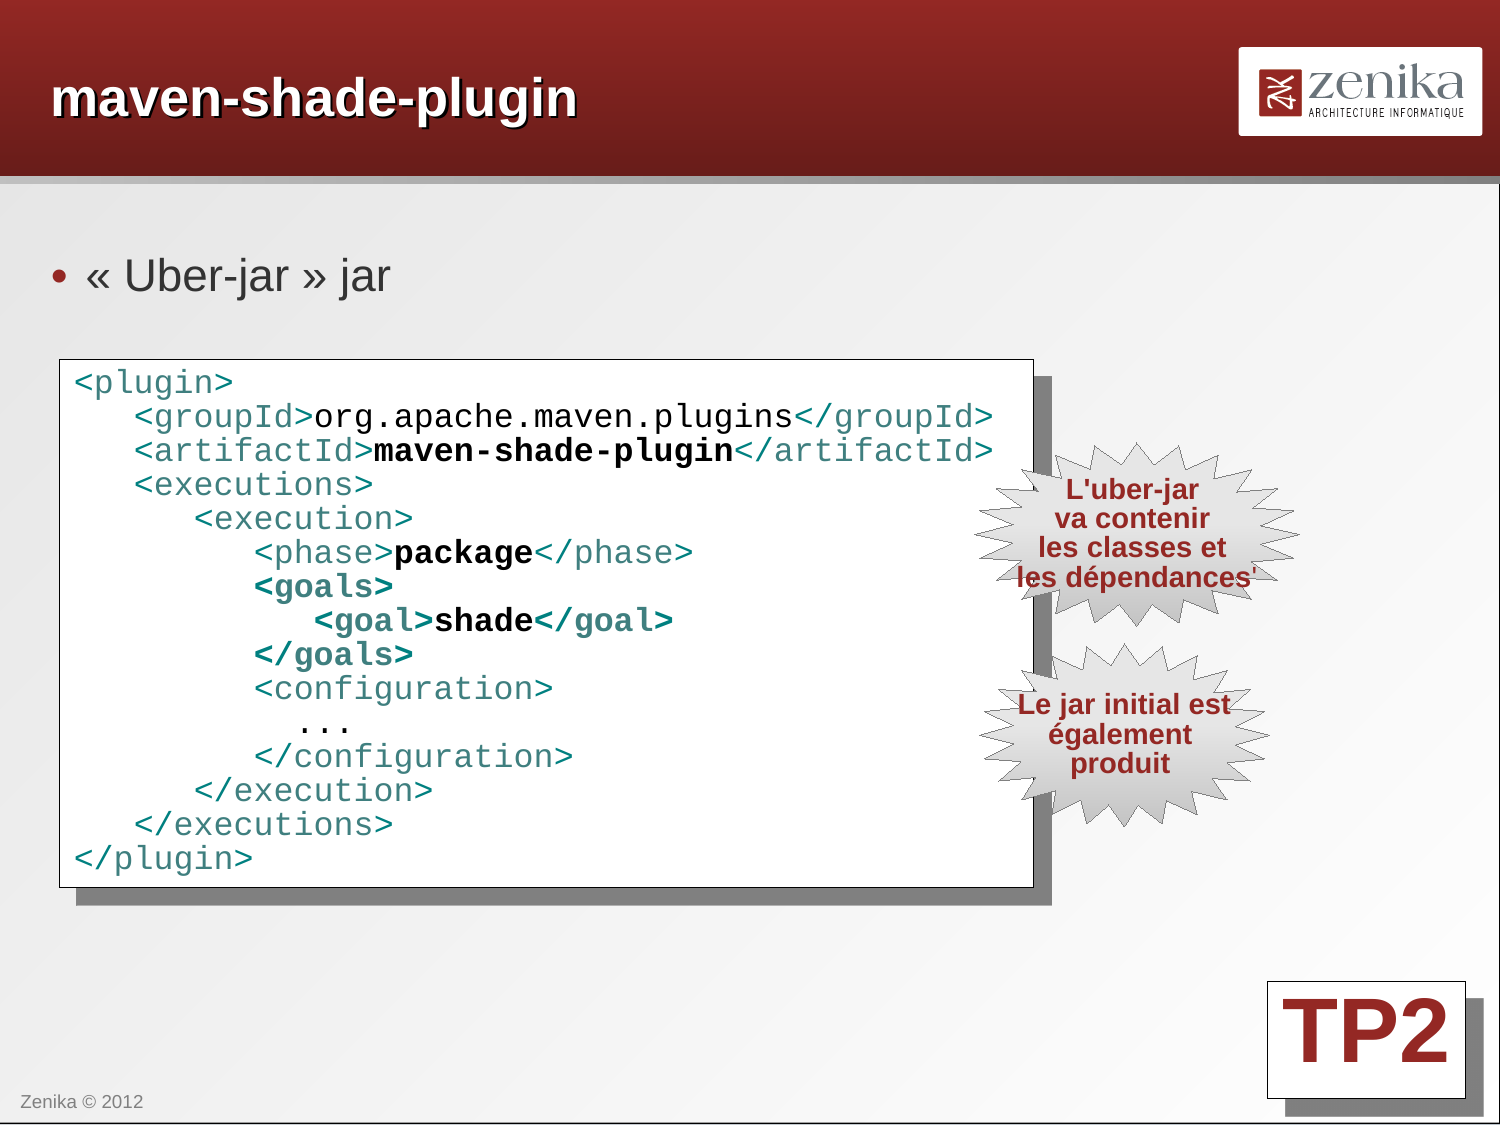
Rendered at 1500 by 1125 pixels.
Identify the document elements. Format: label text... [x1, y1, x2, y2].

title maven-shade-plugin [50, 15, 1206, 180]
list « Uber-jar » jar [50, 249, 1435, 1079]
picture [1257, 58, 1464, 125]
text_box TP2 [1267, 981, 1466, 1099]
text_box <plugin> <groupId>org.apache.maven.plugins</groupId> <artifactId>maven-shade-plugin</artifactId> <executions> <execution> <phase>package</phase> <goals> <goal>shade</goal> </goals> <configuration> ... </configuration> </execution> </executions> </plugin> [59, 359, 1034, 888]
text_box L'uber-jar va contenir les classes et les dépendances' [974, 442, 1300, 627]
text_box Le jar initial est également produit [979, 643, 1270, 827]
